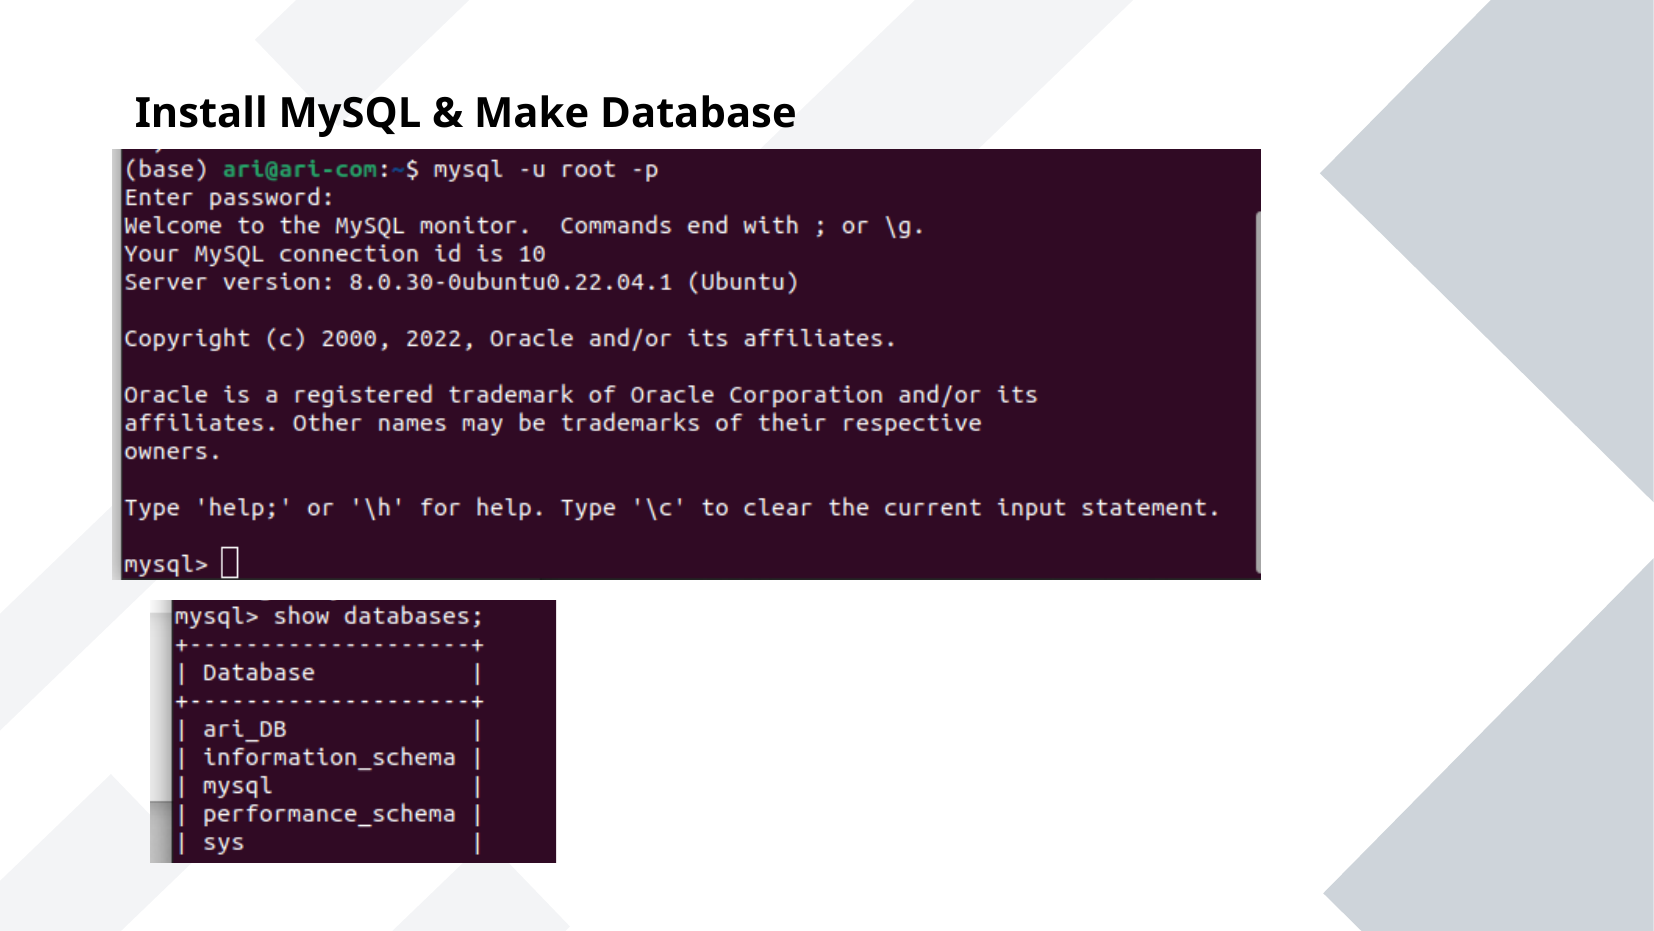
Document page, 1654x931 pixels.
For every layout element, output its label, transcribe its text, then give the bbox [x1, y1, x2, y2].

picture [150, 600, 557, 863]
picture [112, 149, 1261, 580]
text_box Install MySQL & Make Database [120, 75, 1163, 149]
